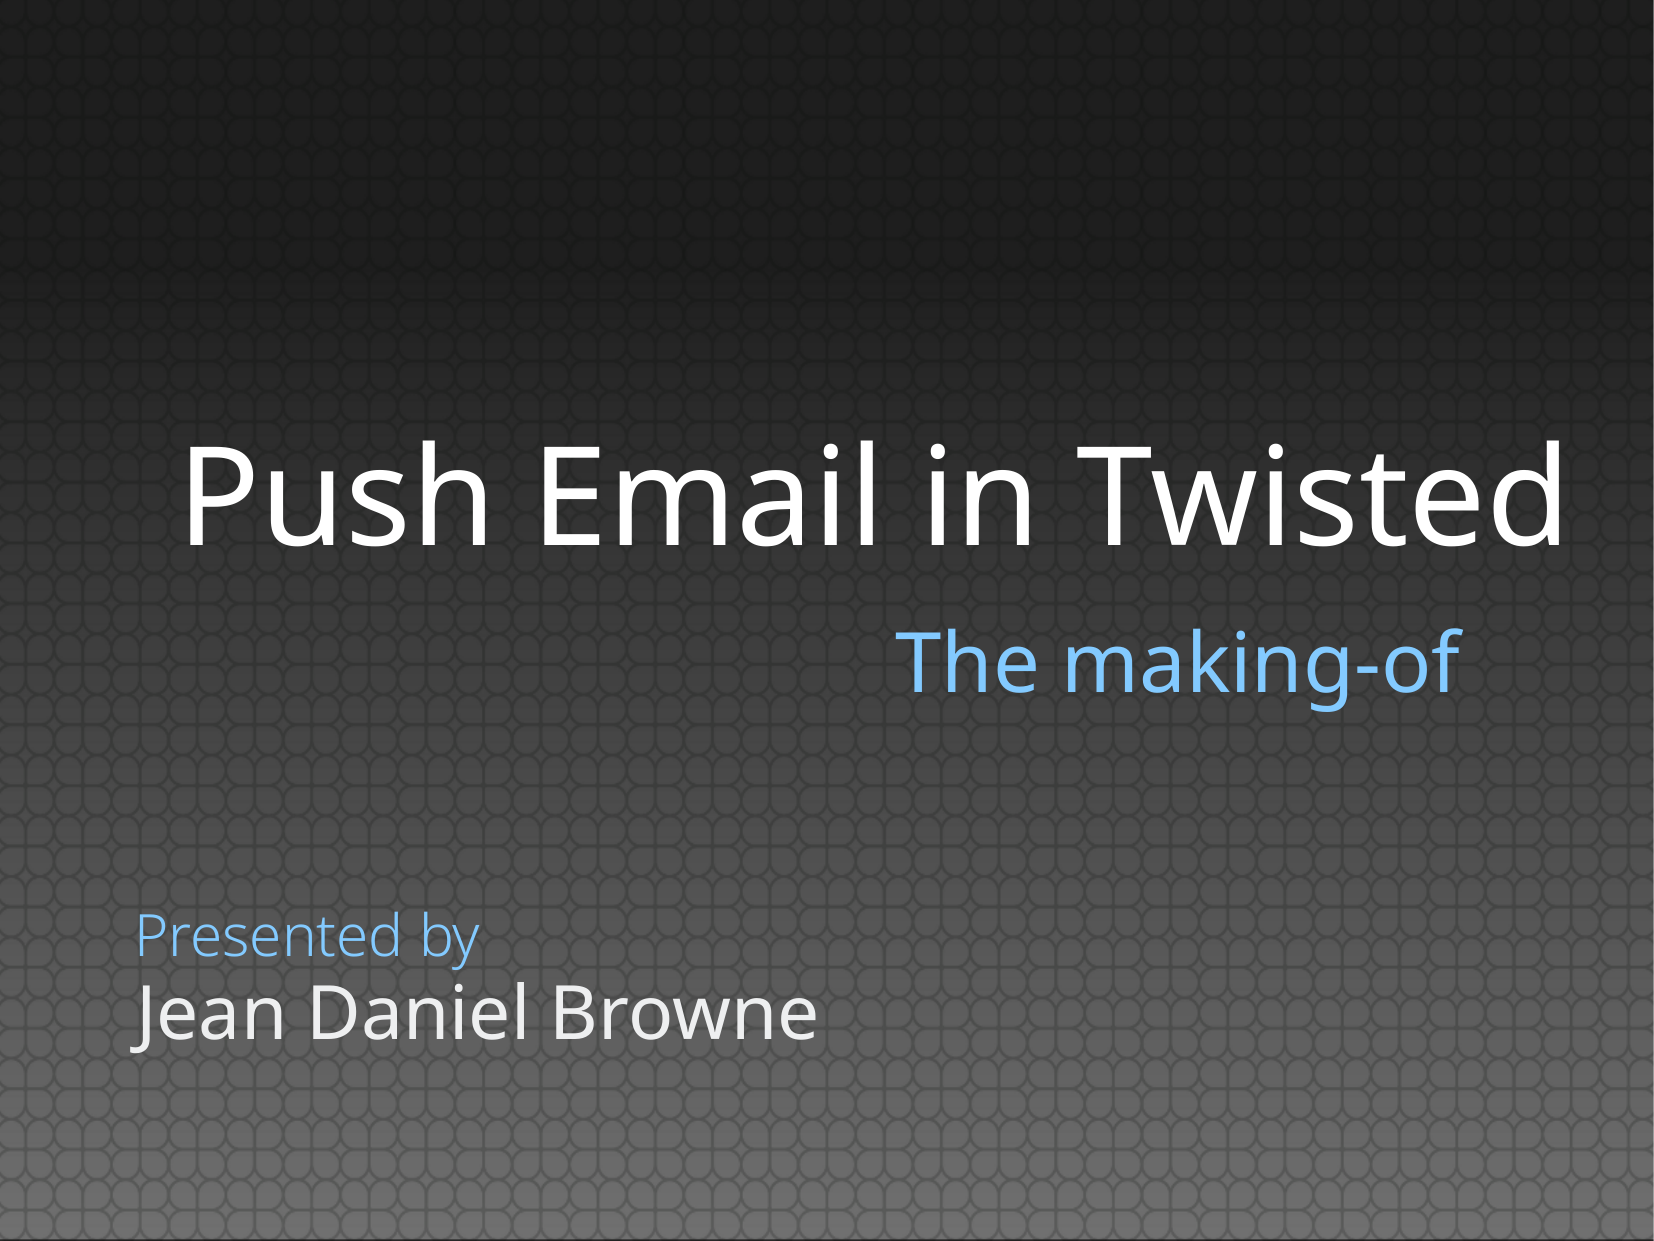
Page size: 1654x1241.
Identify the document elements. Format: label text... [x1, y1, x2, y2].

subtitle The making-of [115, 612, 1461, 710]
text_box Jean Daniel Browne [121, 952, 881, 1055]
text_box Push Email in Twisted [82, 391, 1587, 567]
text_box Presented by [119, 886, 531, 970]
picture [0, 0, 1654, 1241]
